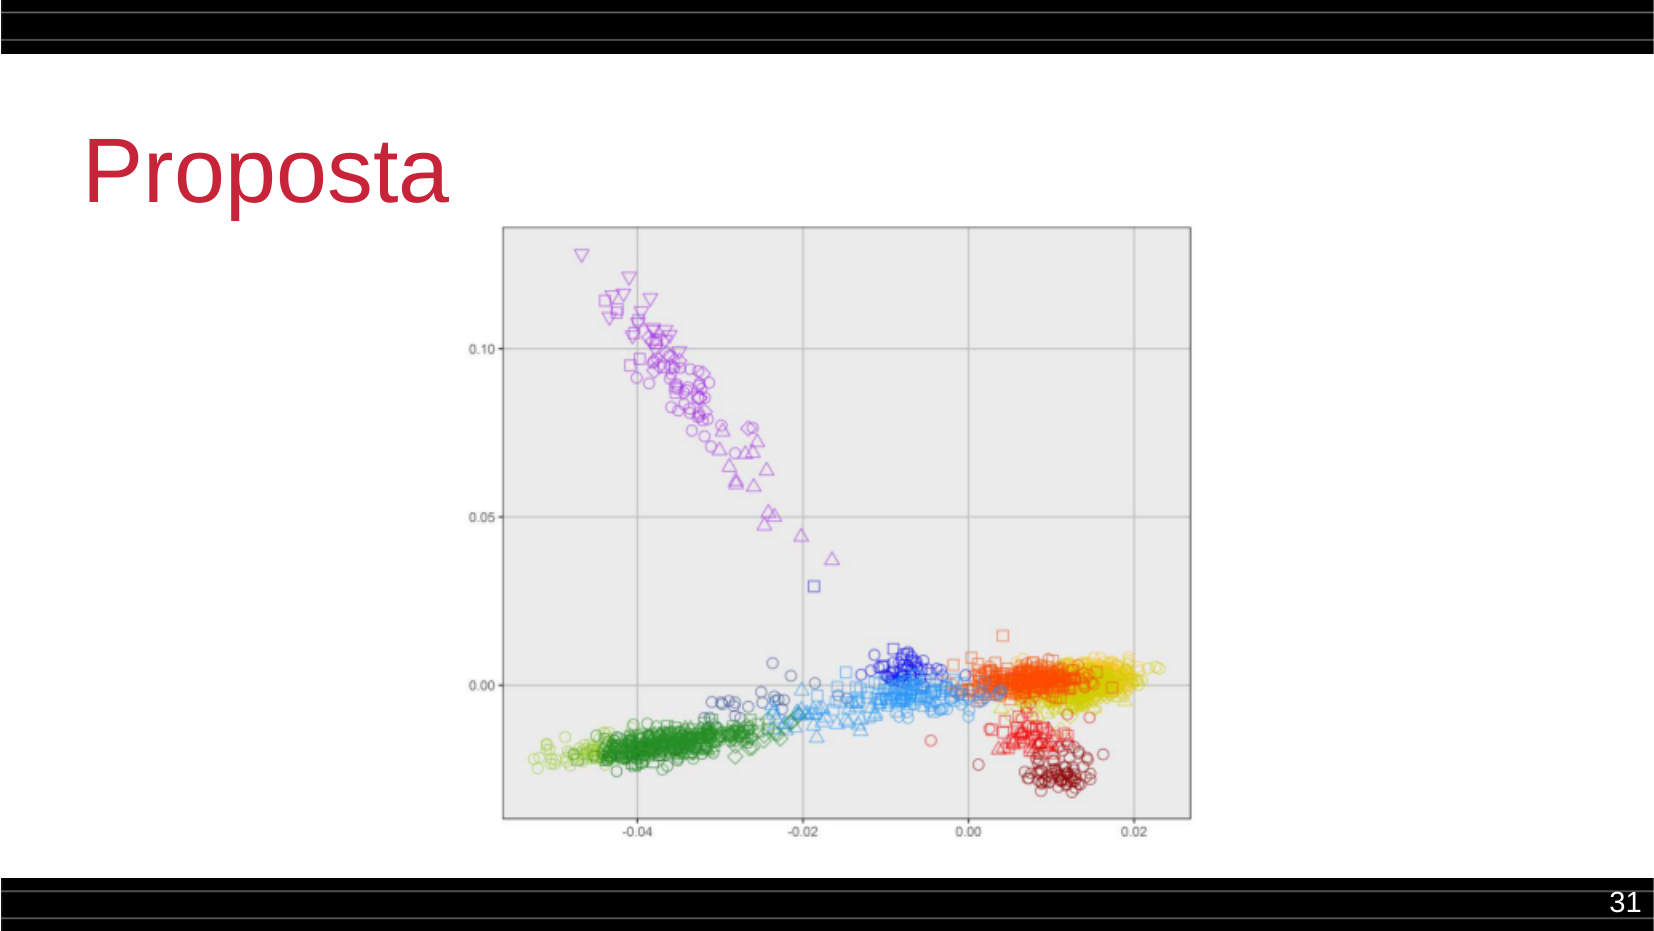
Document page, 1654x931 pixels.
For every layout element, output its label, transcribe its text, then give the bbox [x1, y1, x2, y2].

title Proposta [82, 92, 1571, 249]
picture [1, 0, 1654, 54]
picture [1, 878, 1654, 931]
picture [450, 217, 1203, 856]
